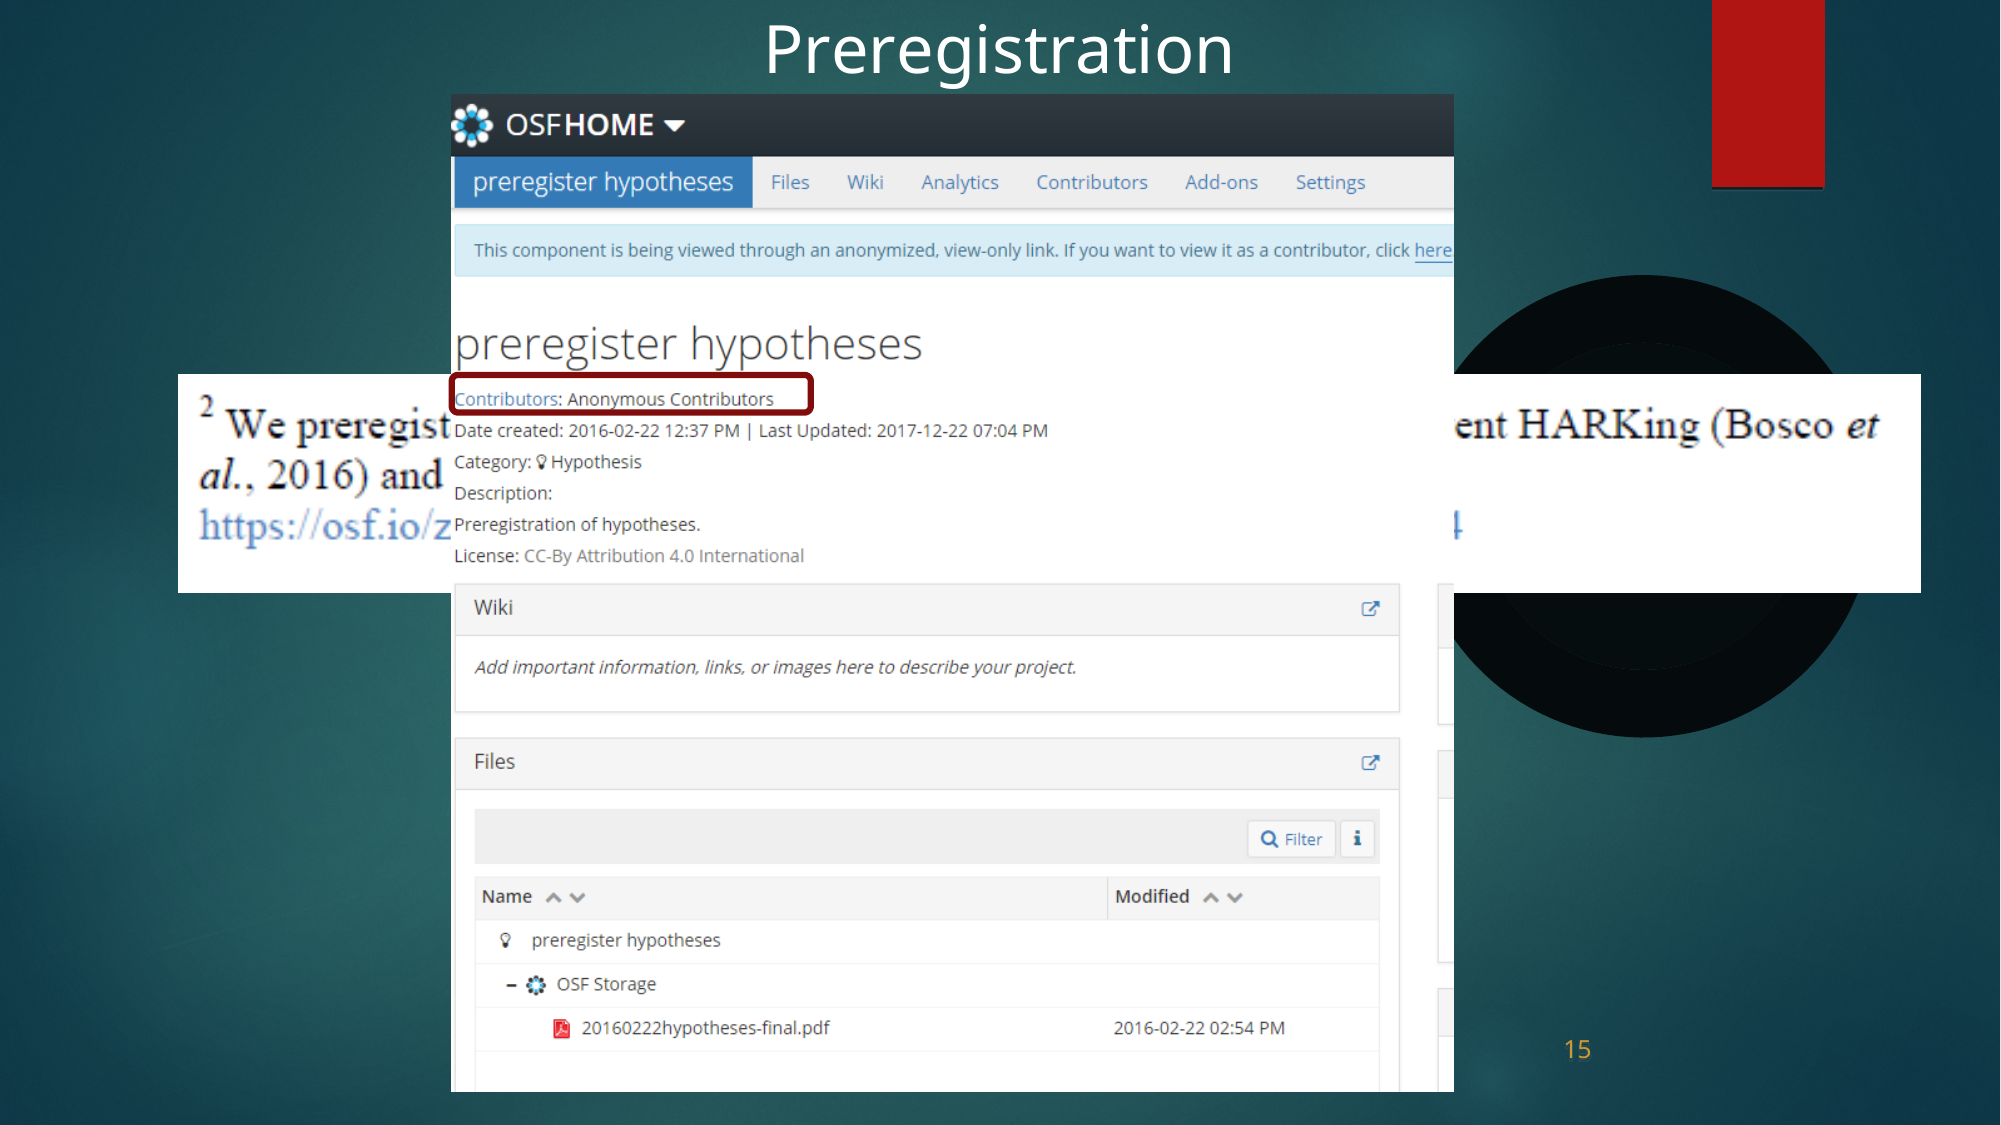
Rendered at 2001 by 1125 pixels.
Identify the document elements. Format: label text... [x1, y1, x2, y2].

text_box [1548, 1026, 1676, 1087]
picture [455, 379, 807, 409]
picture [178, 94, 1921, 1092]
title Preregistration [99, 0, 1900, 156]
